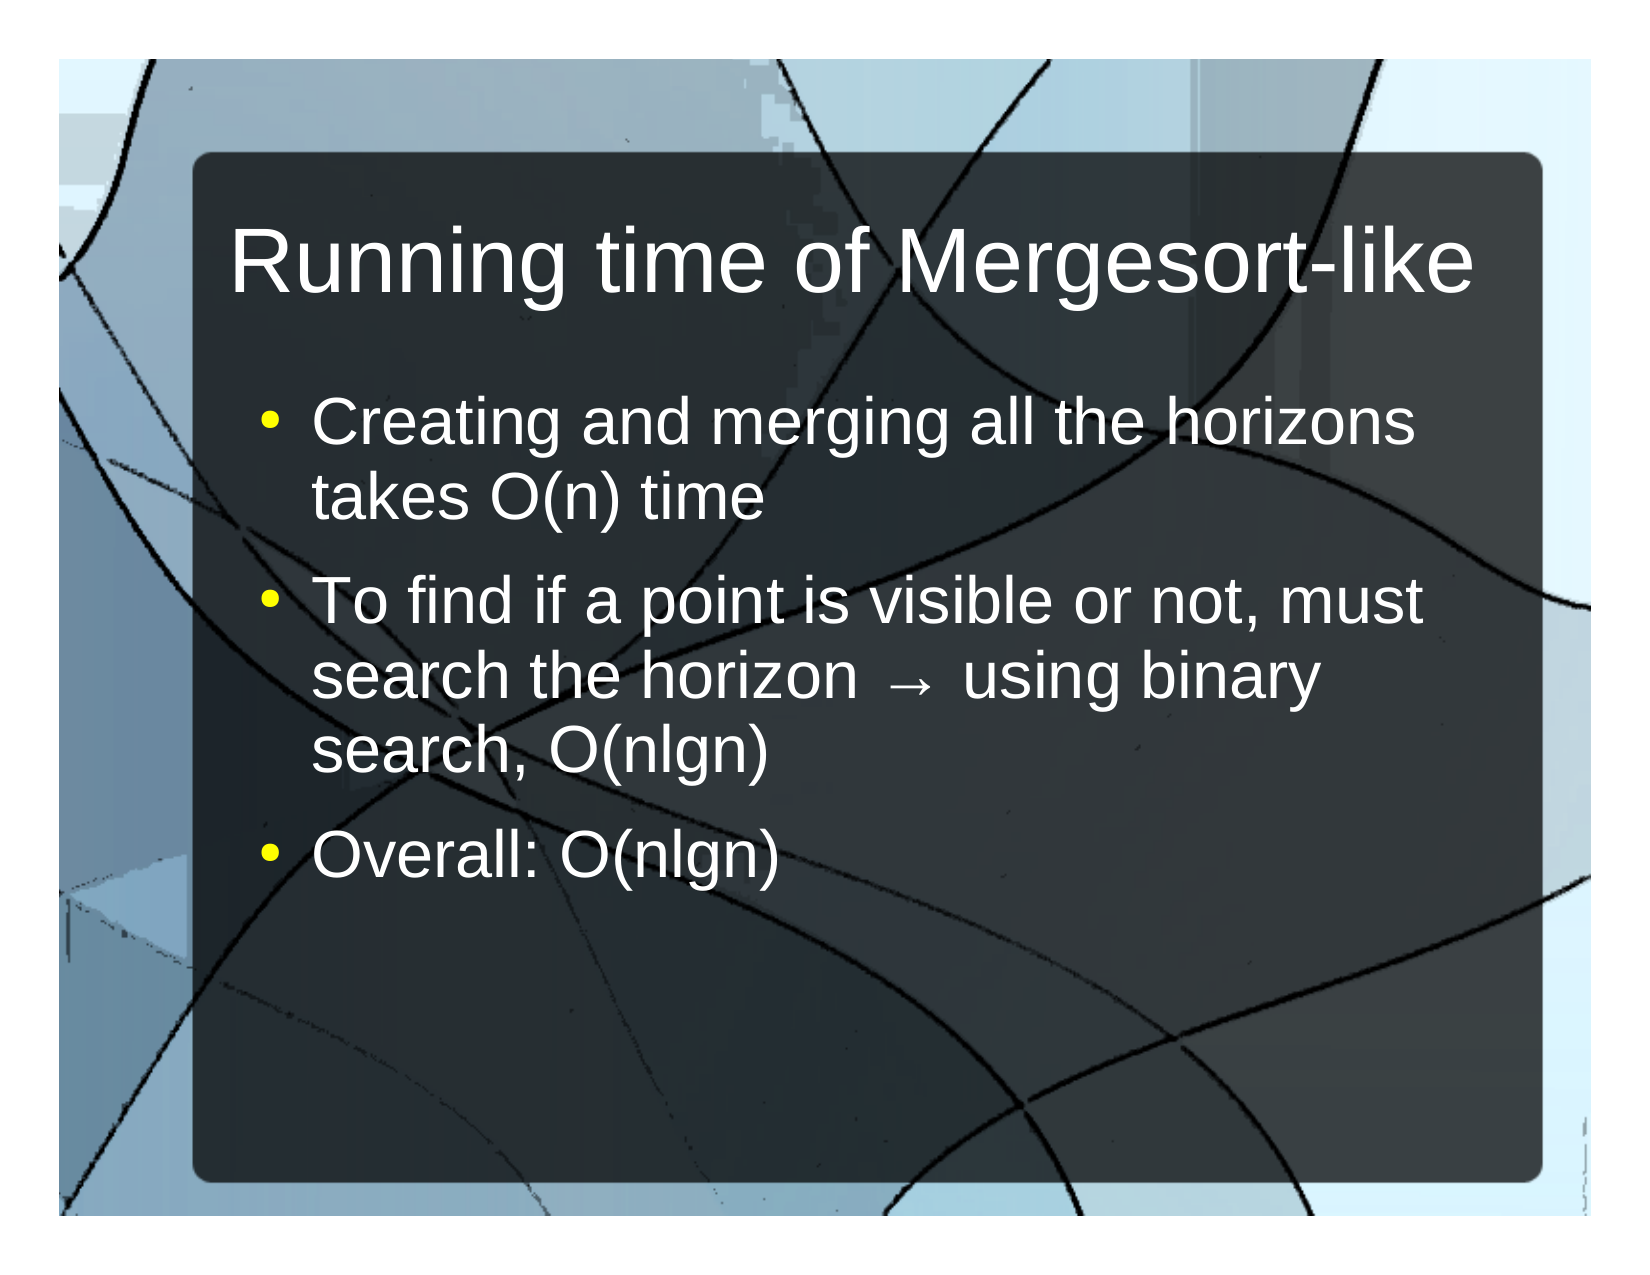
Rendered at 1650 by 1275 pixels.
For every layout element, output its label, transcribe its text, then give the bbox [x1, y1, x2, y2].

title Running time of Mergesort-like [206, 160, 1526, 363]
list Creating and merging all the horizons takes O(n) time To find if a point is visible or not, must search the horizon → using binary search, O(nlgn) Overall: O(nlgn) [240, 383, 1505, 1133]
picture [59, 59, 1591, 1216]
